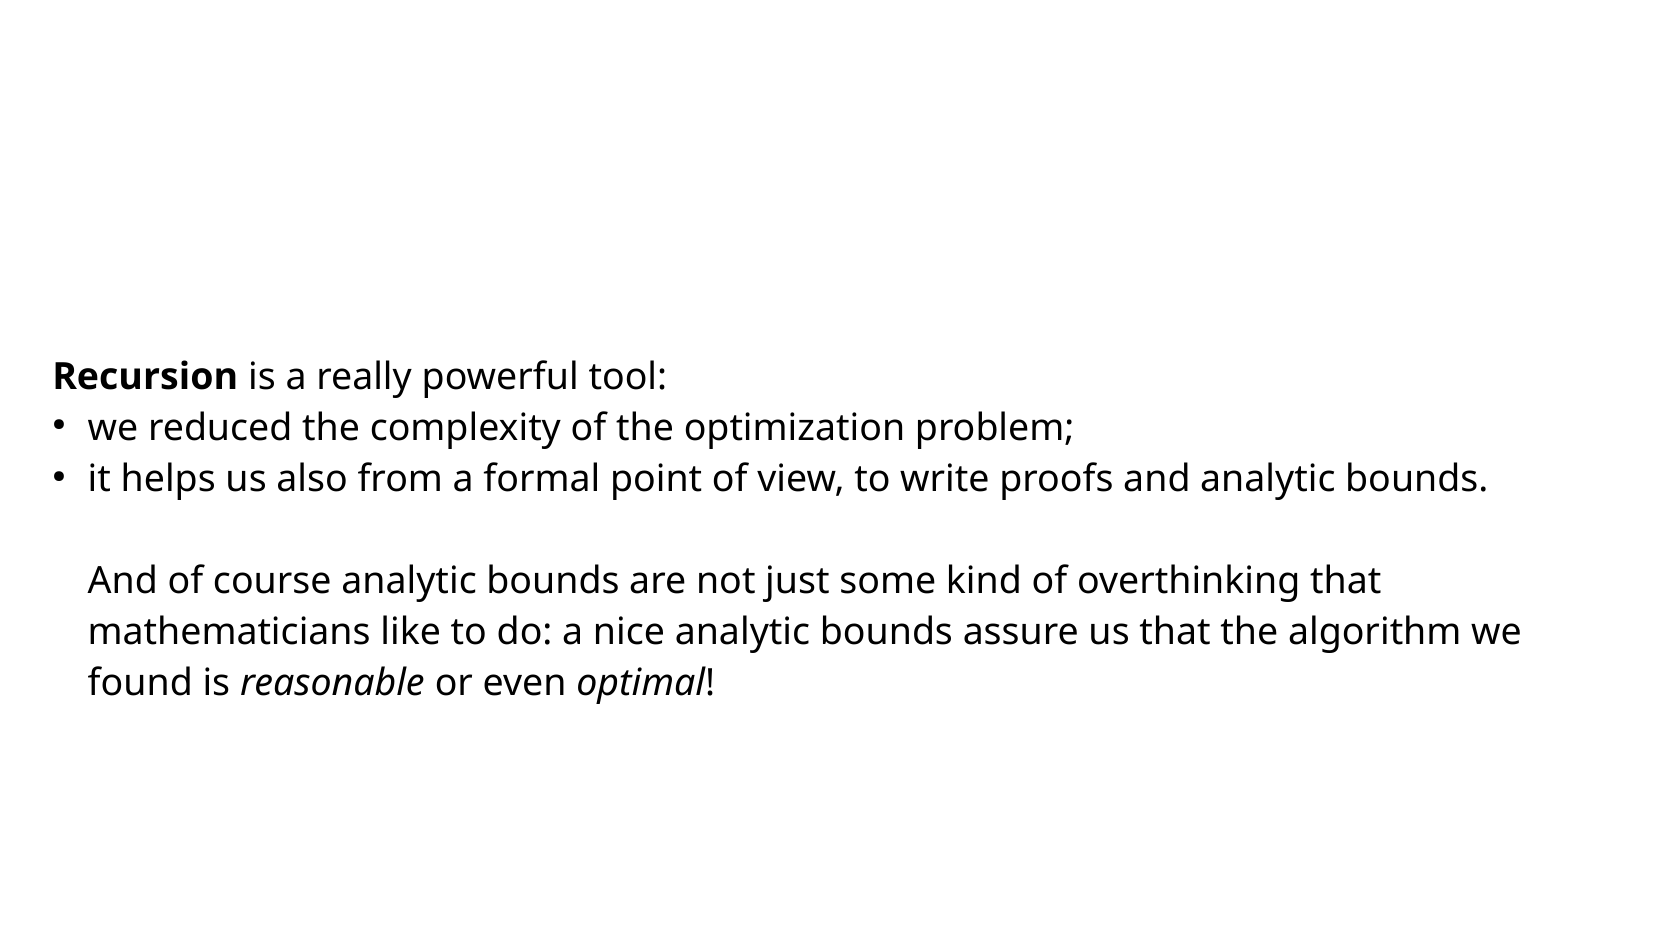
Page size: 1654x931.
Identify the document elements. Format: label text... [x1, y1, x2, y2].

text_box Recursion is a really powerful tool: we reduced the complexity of the optimization problem; it helps us also from a formal point of view, to write proofs and analytic bounds. And of course analytic bounds are not just some kind of overthinking that mathematicians like to do: a nice analytic bounds assure us that the algorithm we found is reasonable or even optimal! [37, 342, 1651, 702]
